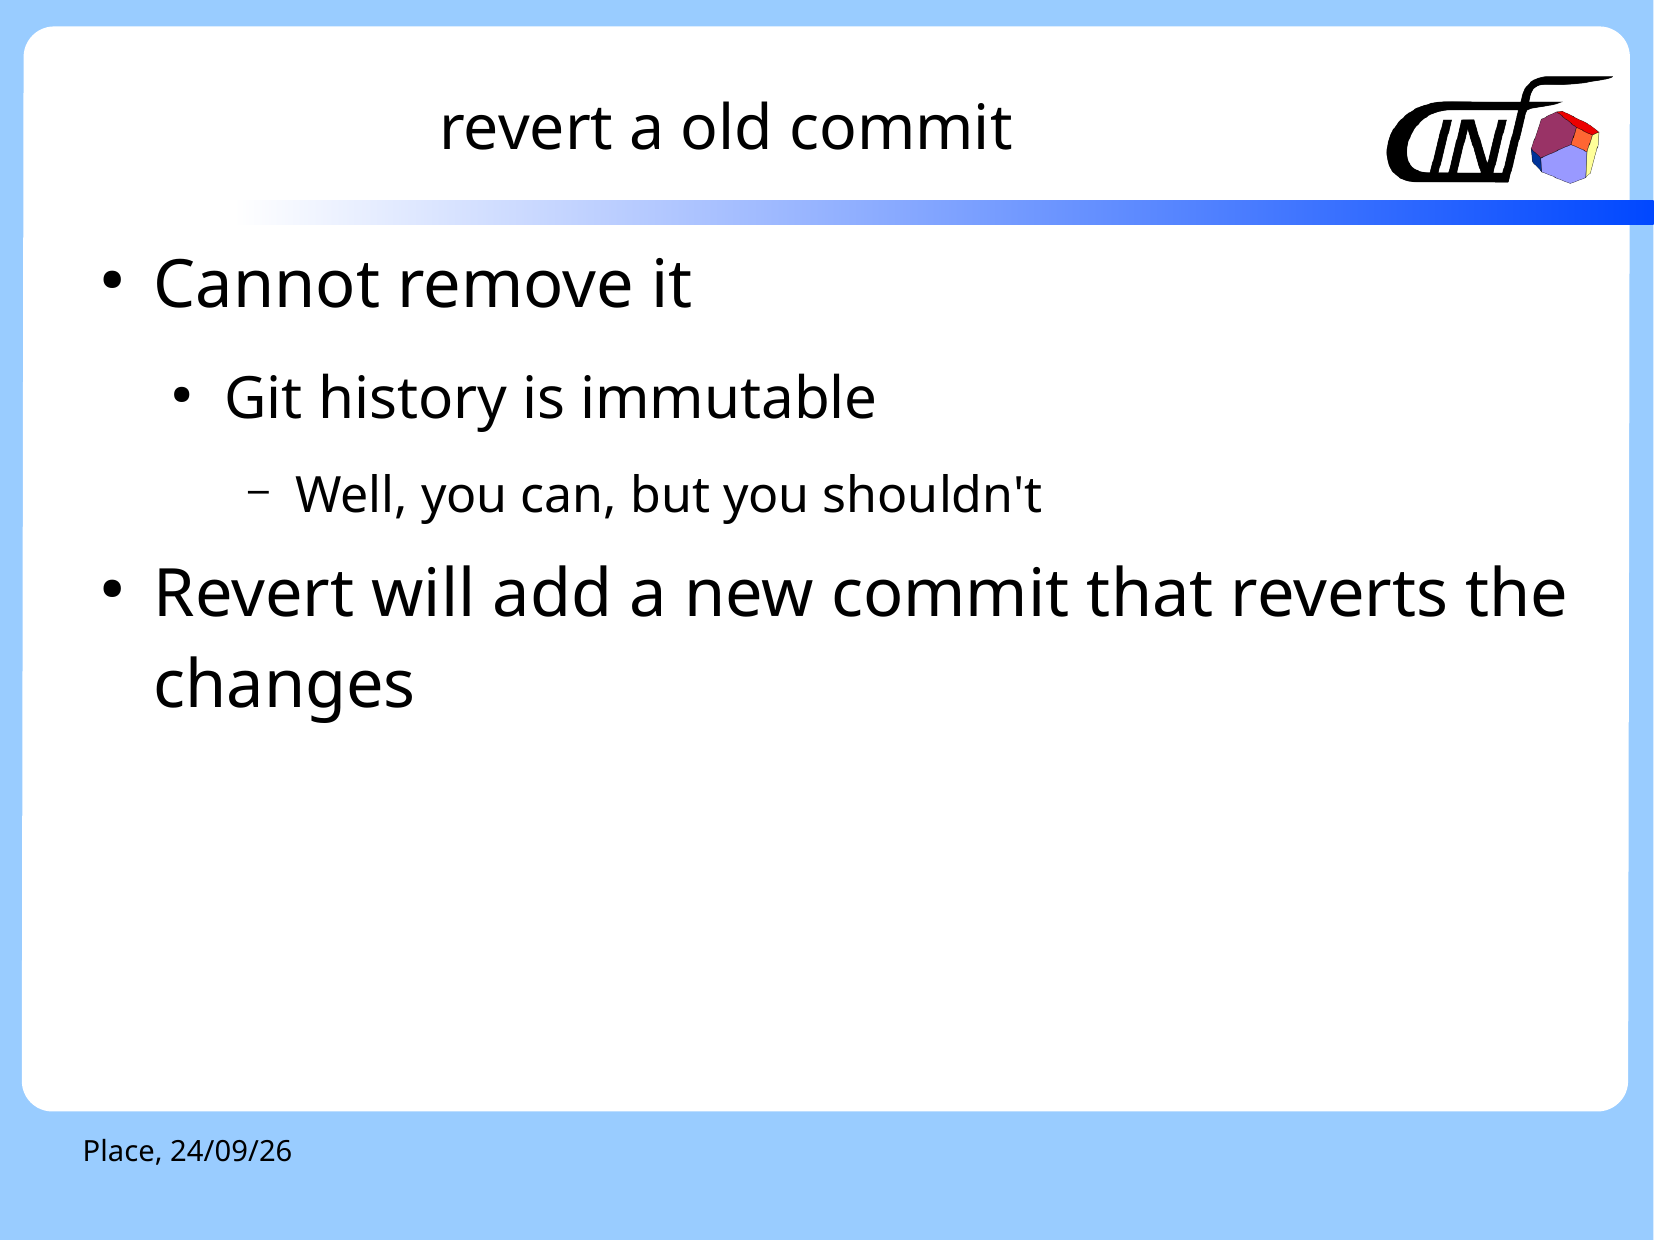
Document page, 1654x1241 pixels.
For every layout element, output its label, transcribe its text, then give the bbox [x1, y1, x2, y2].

title revert a old commit [82, 49, 1371, 201]
list Cannot remove it Git history is immutable Well, you can, but you shouldn't Revert will add a new commit that reverts the changes [82, 236, 1571, 1055]
picture [1386, 76, 1613, 184]
